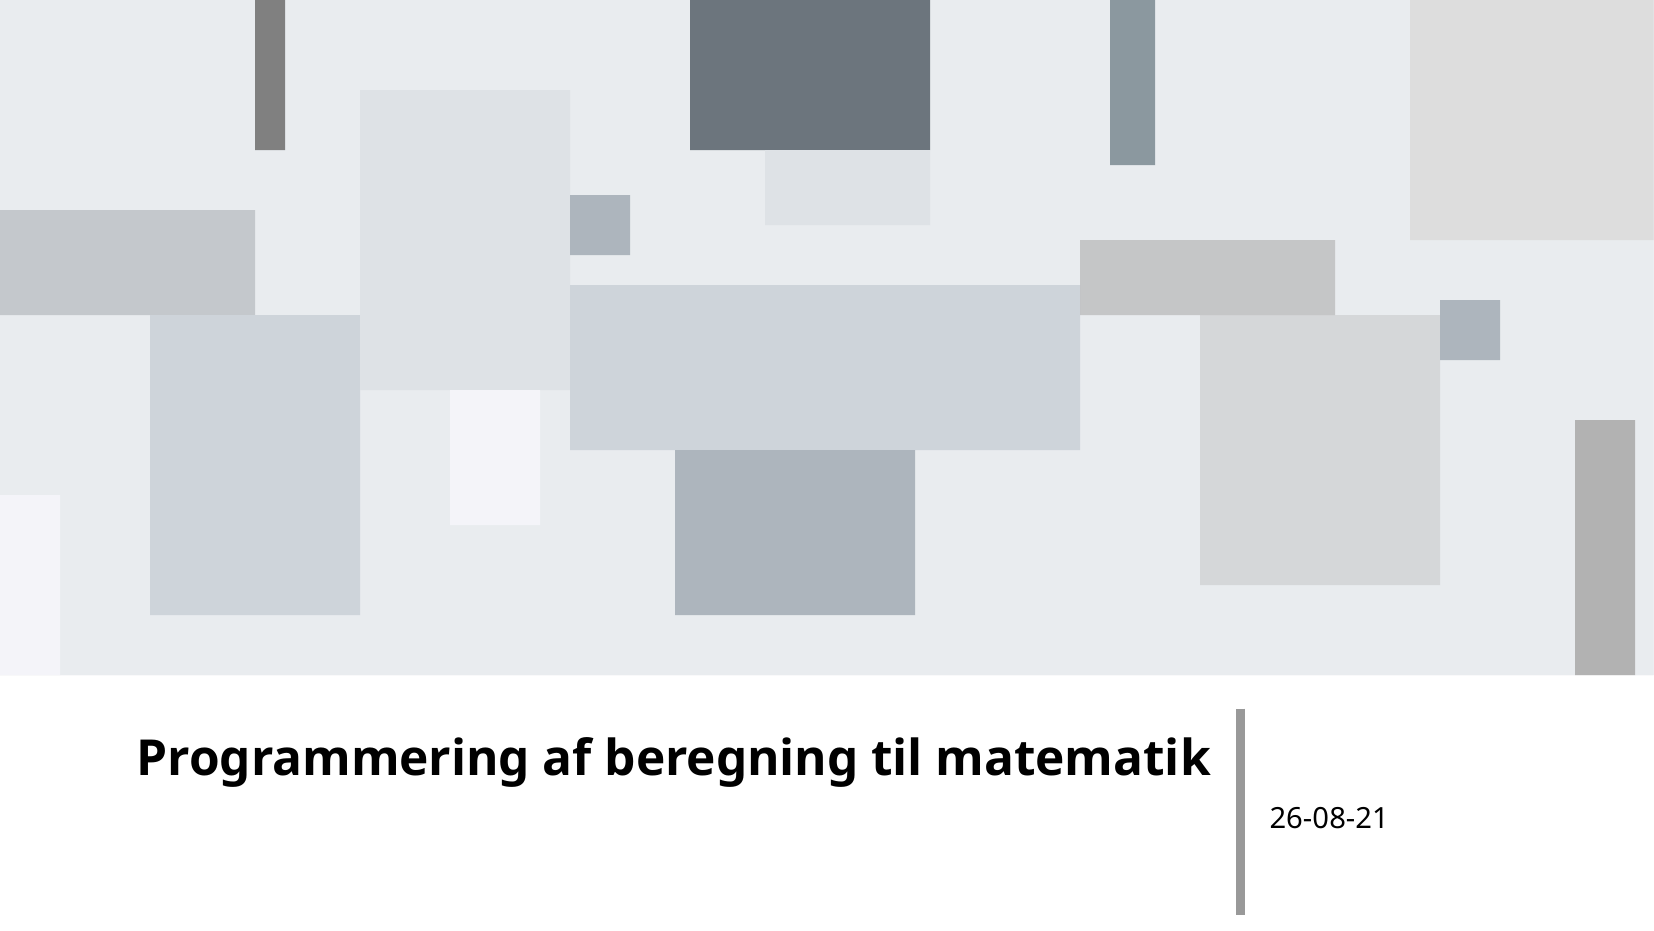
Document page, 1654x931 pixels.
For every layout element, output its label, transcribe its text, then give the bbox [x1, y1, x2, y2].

title Programmering af beregning til matematik [59, 694, 1211, 819]
